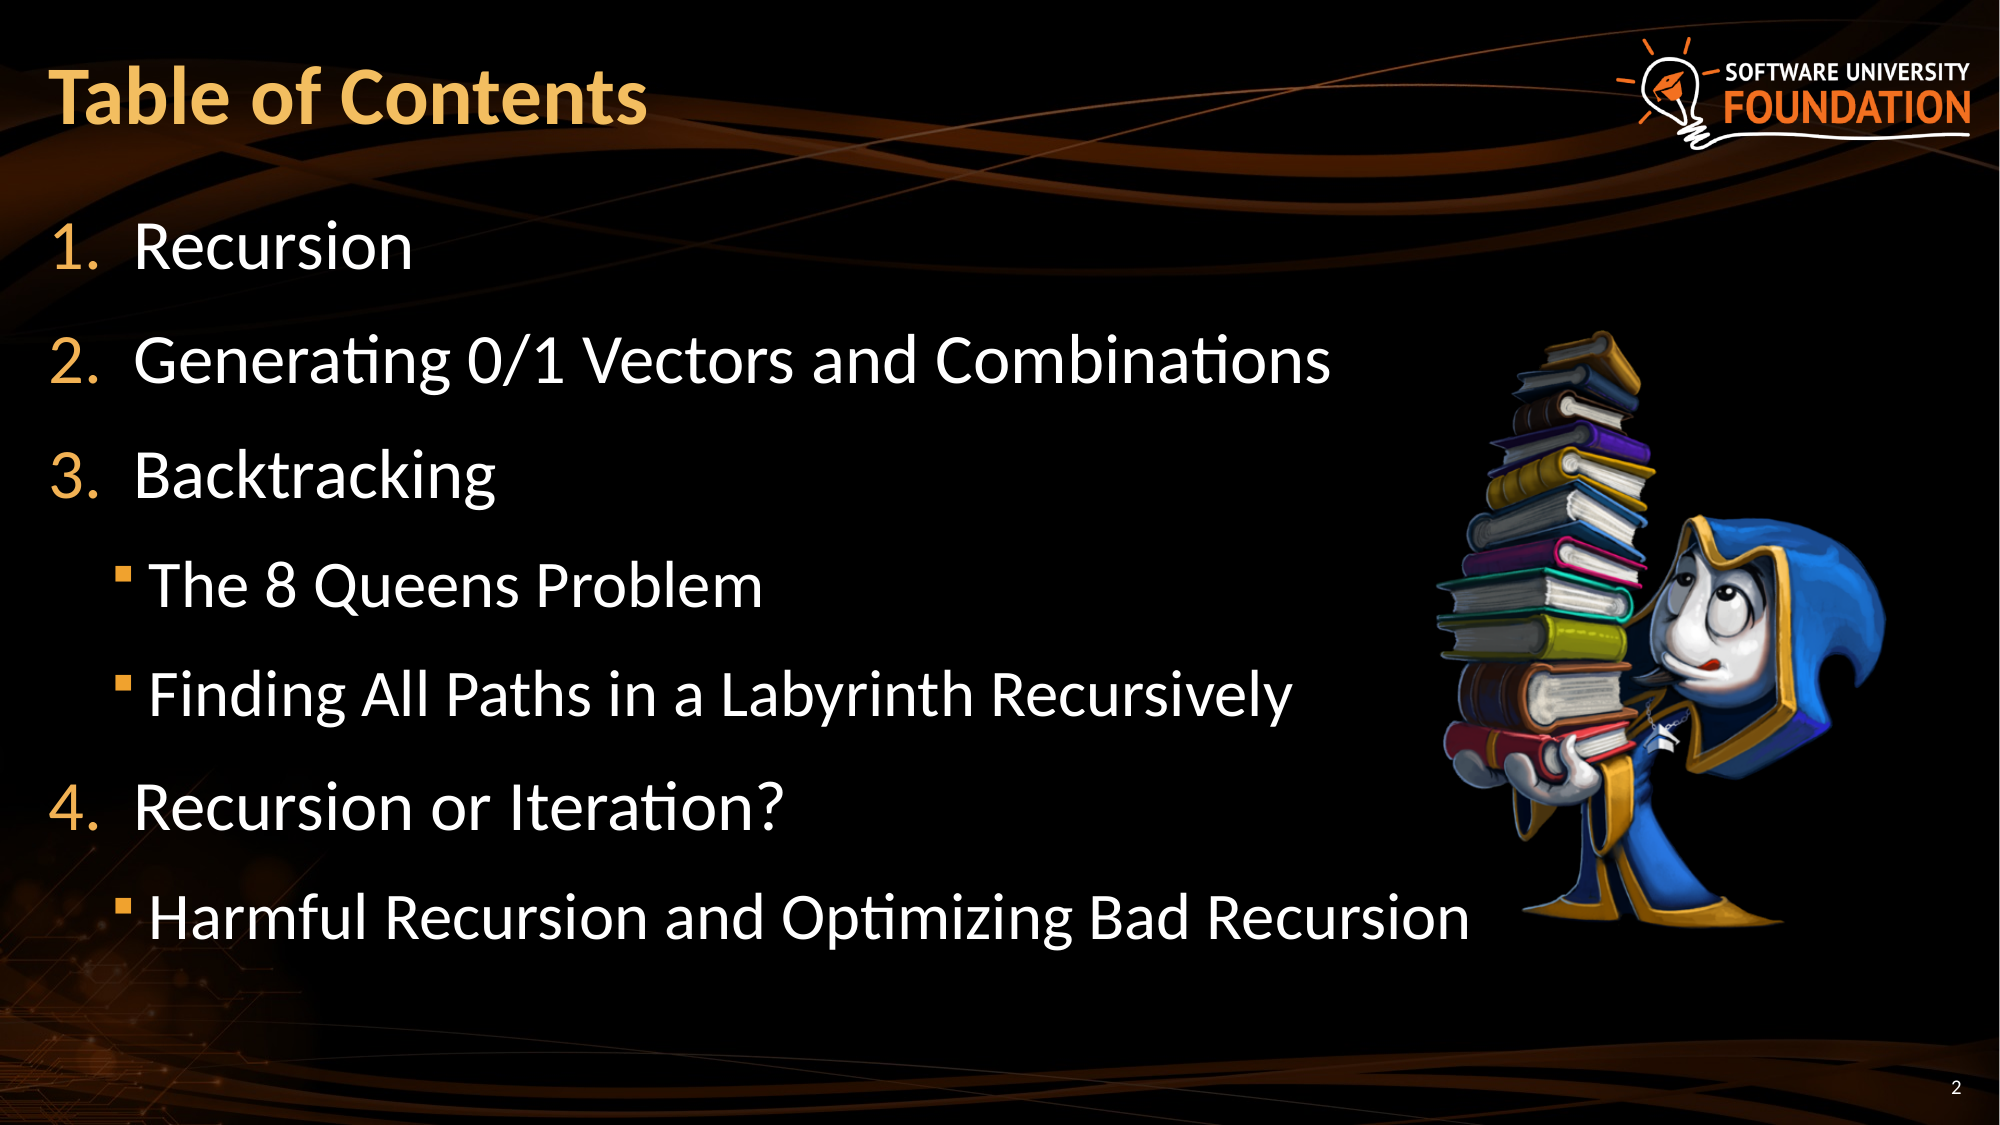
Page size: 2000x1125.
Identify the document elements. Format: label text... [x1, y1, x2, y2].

picture [0, 0, 2000, 1125]
list Recursion Generating 0/1 Vectors and Combinations Backtracking The 8 Queens Problem Finding All Paths in a Labyrinth Recursively Recursion or Iteration? Harmful Recursion and Optimizing Bad Recursion [31, 188, 1968, 1103]
title Table of Contents [30, 6, 1602, 189]
